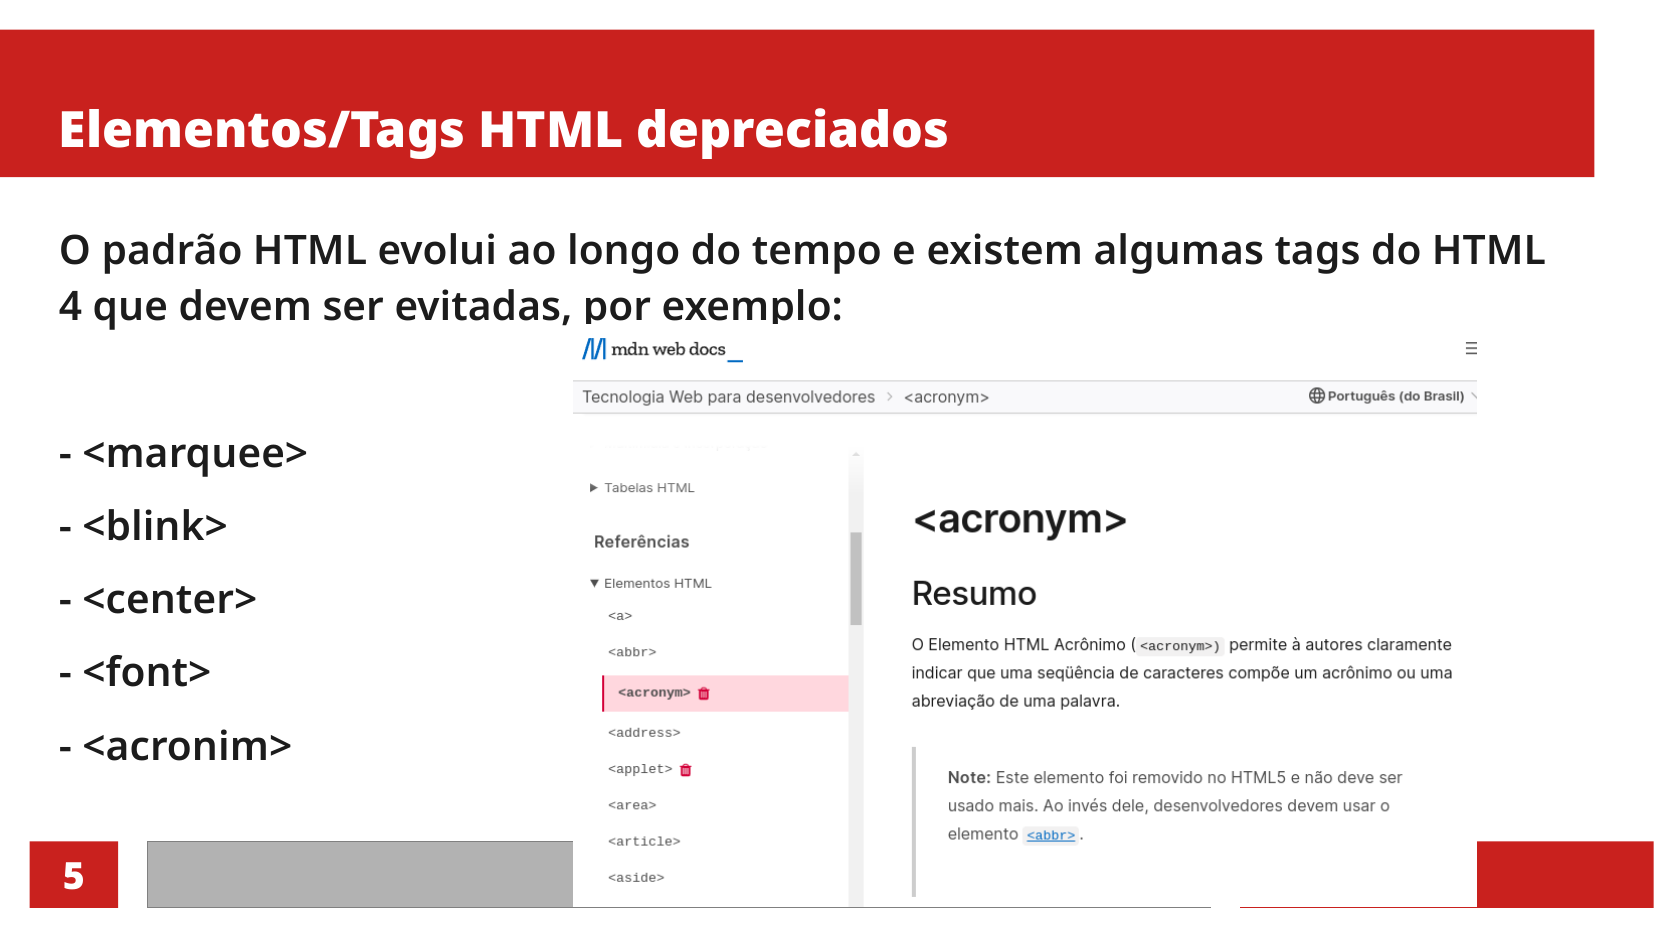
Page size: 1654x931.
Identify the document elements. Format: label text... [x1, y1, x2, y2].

list O padrão HTML evolui ao longo do tempo e existem algumas tags do HTML 4 que devem ser evitadas, por exemplo: - <marquee> - <blink> - <center> - <font> - <acronim> [59, 221, 1565, 798]
title Elementos/Tags HTML depreciados [59, 44, 1595, 163]
picture [573, 324, 1477, 907]
